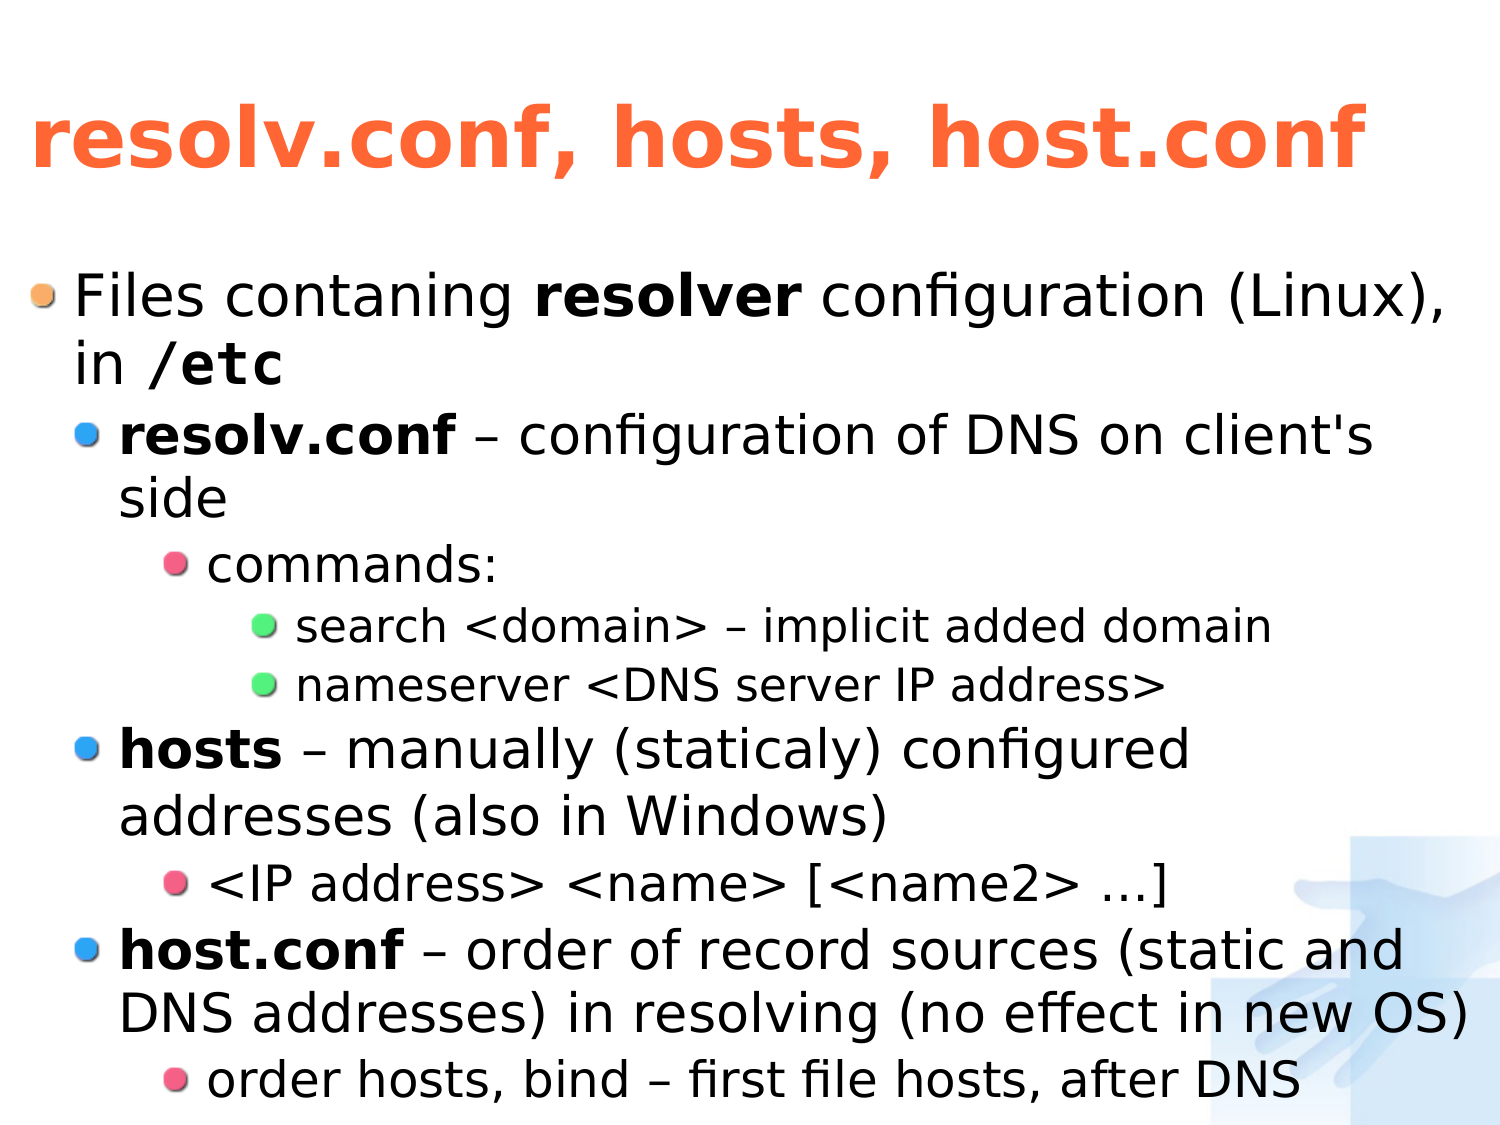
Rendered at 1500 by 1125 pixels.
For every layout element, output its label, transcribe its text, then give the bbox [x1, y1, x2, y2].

picture [0, 0, 1500, 1125]
title resolv.conf, hosts, host.conf [29, 21, 1477, 257]
list Files contaning resolver configuration (Linux), in /etc resolv.conf – configuration of DNS on client's side commands: search <domain> – implicit added domain nameserver <DNS server IP address> hosts – manually (staticaly) configured addresses (also in Windows) <IP address> <name> [<name2> …] host.conf – order of record sources (static and DNS addresses) in resolving (no effect in new OS) order hosts, bind – first file hosts, after DNS [29, 262, 1477, 1110]
